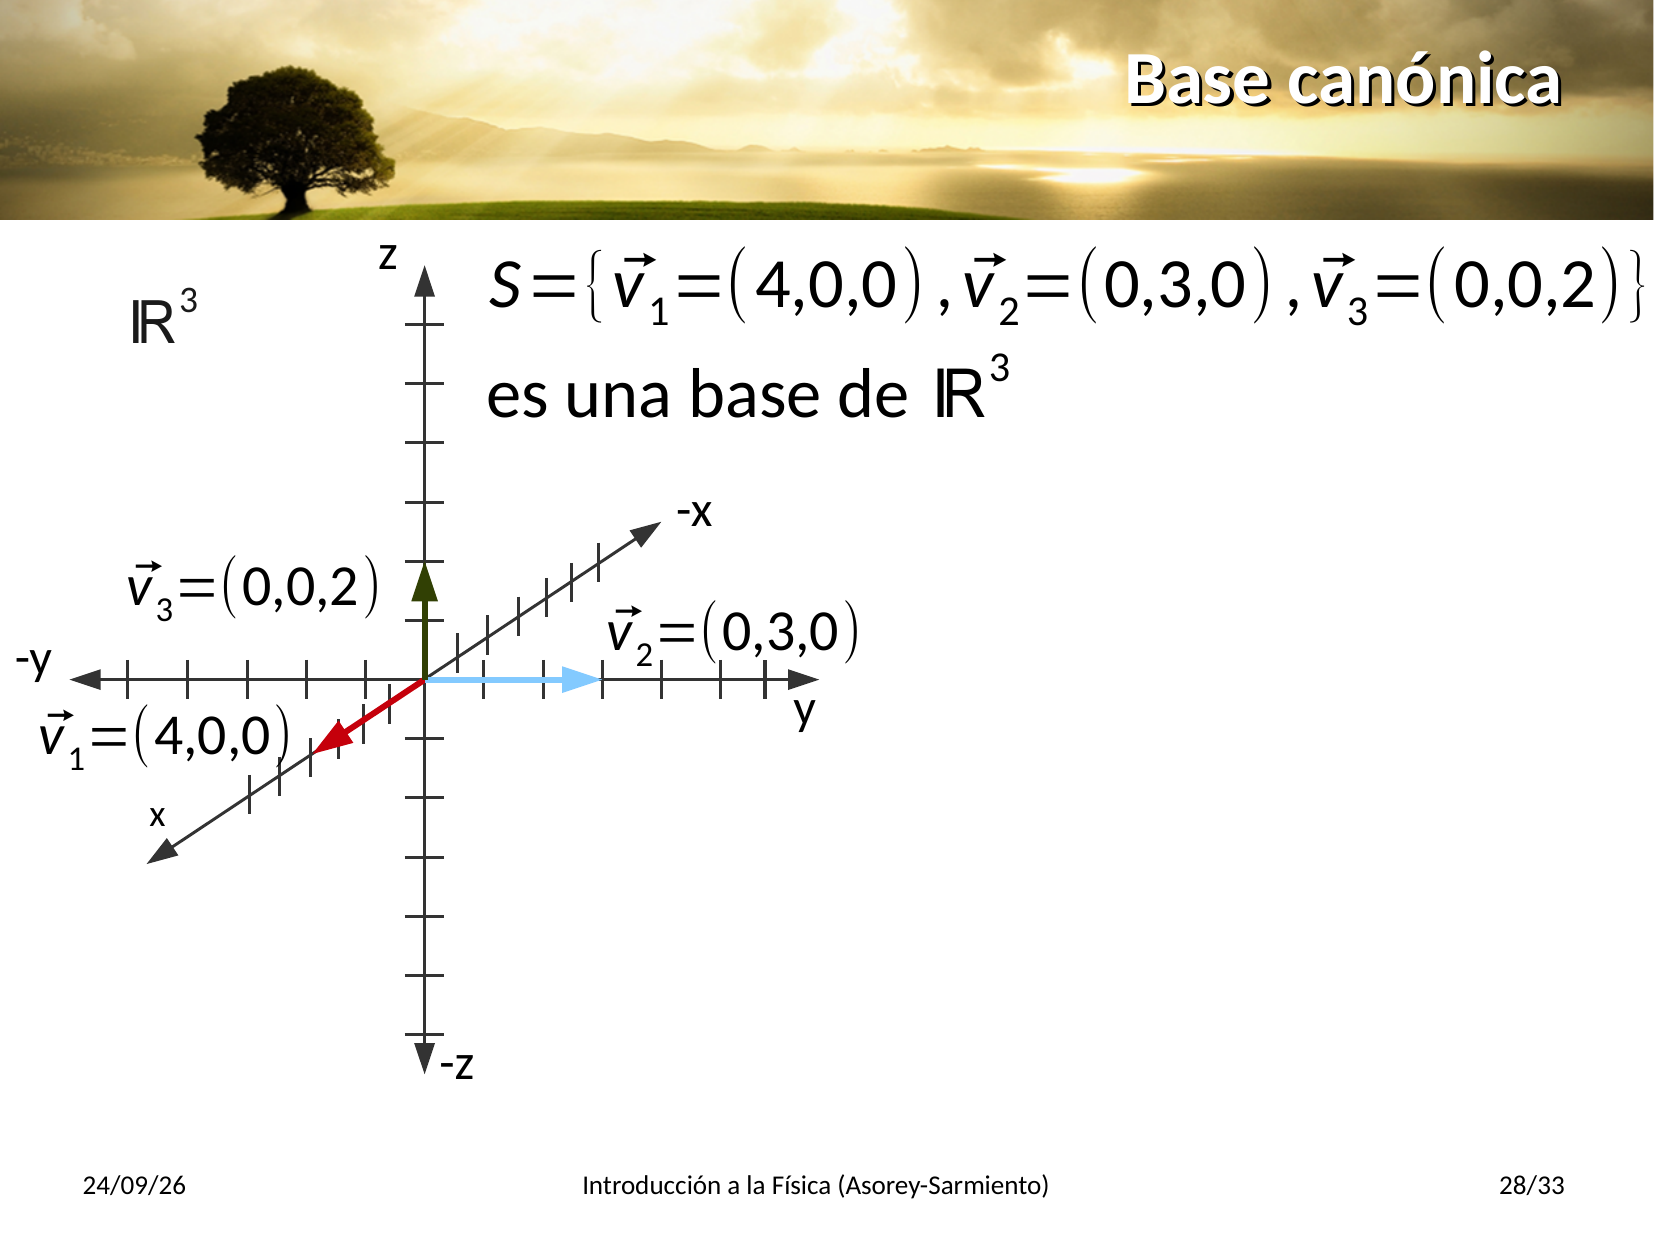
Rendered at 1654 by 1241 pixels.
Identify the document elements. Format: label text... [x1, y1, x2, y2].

text_box -z [424, 1034, 499, 1115]
chart [480, 240, 1654, 437]
text_box z [363, 225, 422, 305]
text_box -y [0, 630, 77, 710]
text_box y [778, 679, 841, 760]
chart [124, 276, 204, 356]
chart [120, 549, 387, 631]
chart [600, 594, 868, 676]
text_box -x [661, 481, 737, 562]
title Base canónica [75, 19, 1564, 151]
chart [31, 700, 301, 781]
picture [0, 0, 1654, 220]
text_box x [134, 790, 196, 871]
